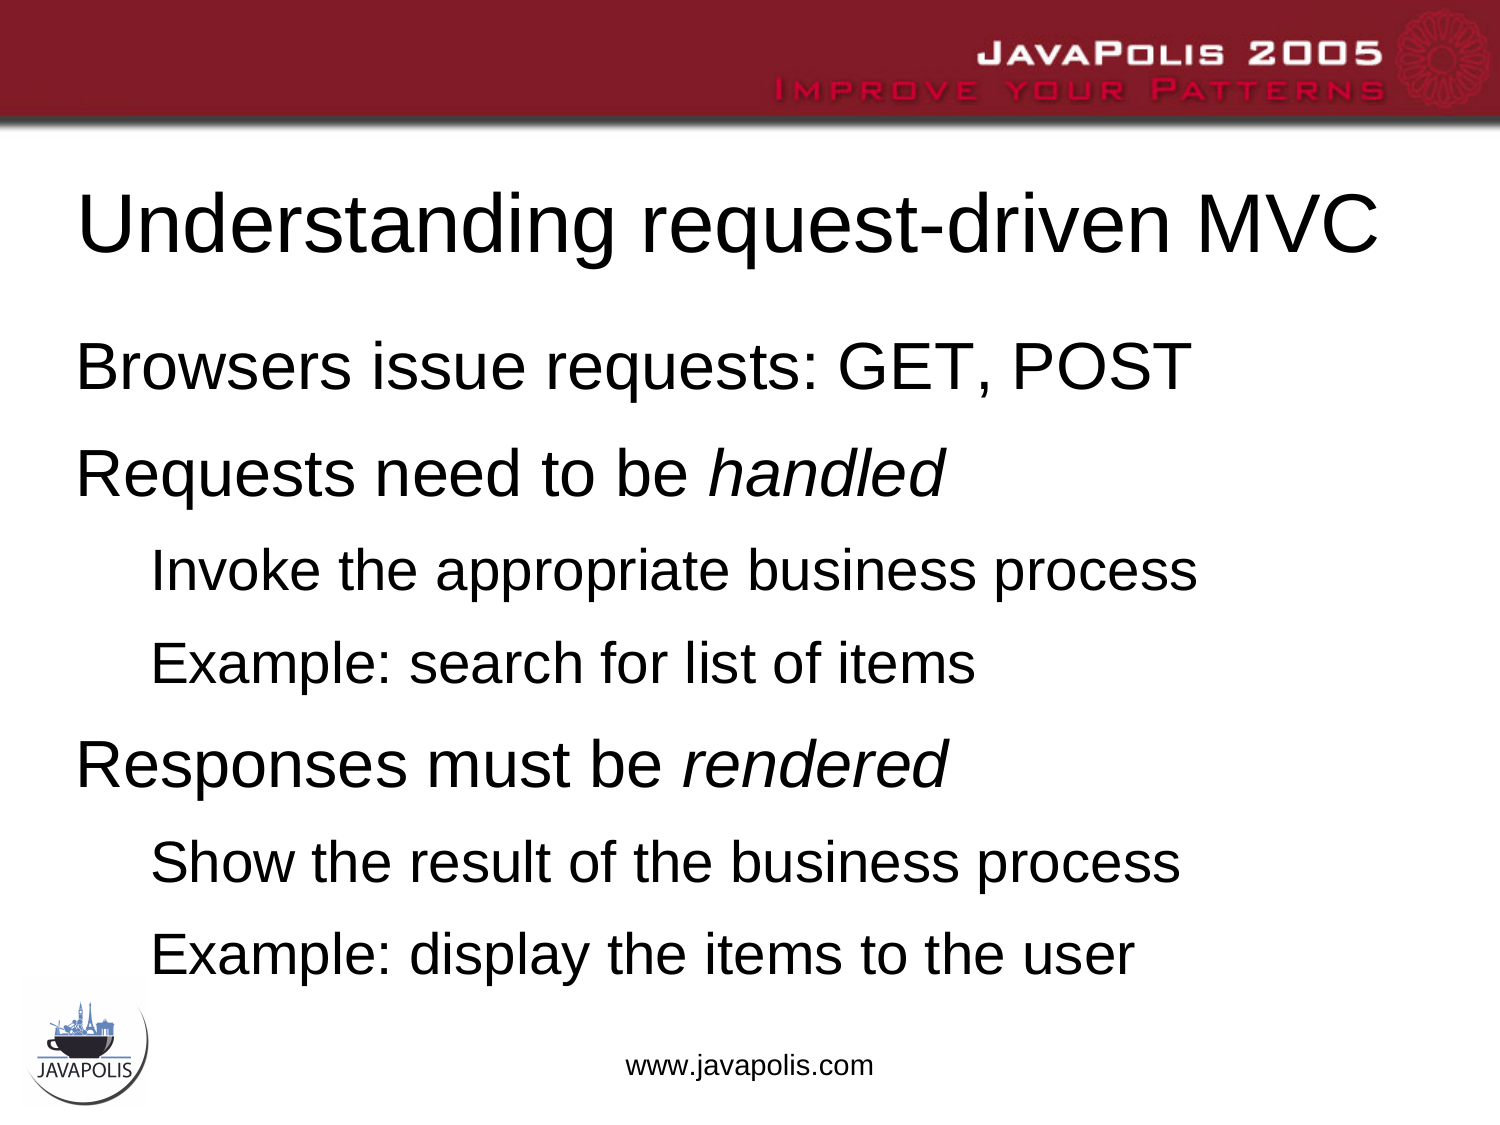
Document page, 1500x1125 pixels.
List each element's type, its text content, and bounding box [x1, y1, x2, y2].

title Understanding request-driven MVC [76, 148, 1424, 279]
picture [0, 0, 1500, 140]
picture [20, 976, 149, 1106]
list Browsers issue requests: GET, POST Requests need to be handled Invoke the appropriate business process Example: search for list of items Responses must be rendered Show the result of the business process Example: display the items to the user [75, 314, 1426, 1012]
